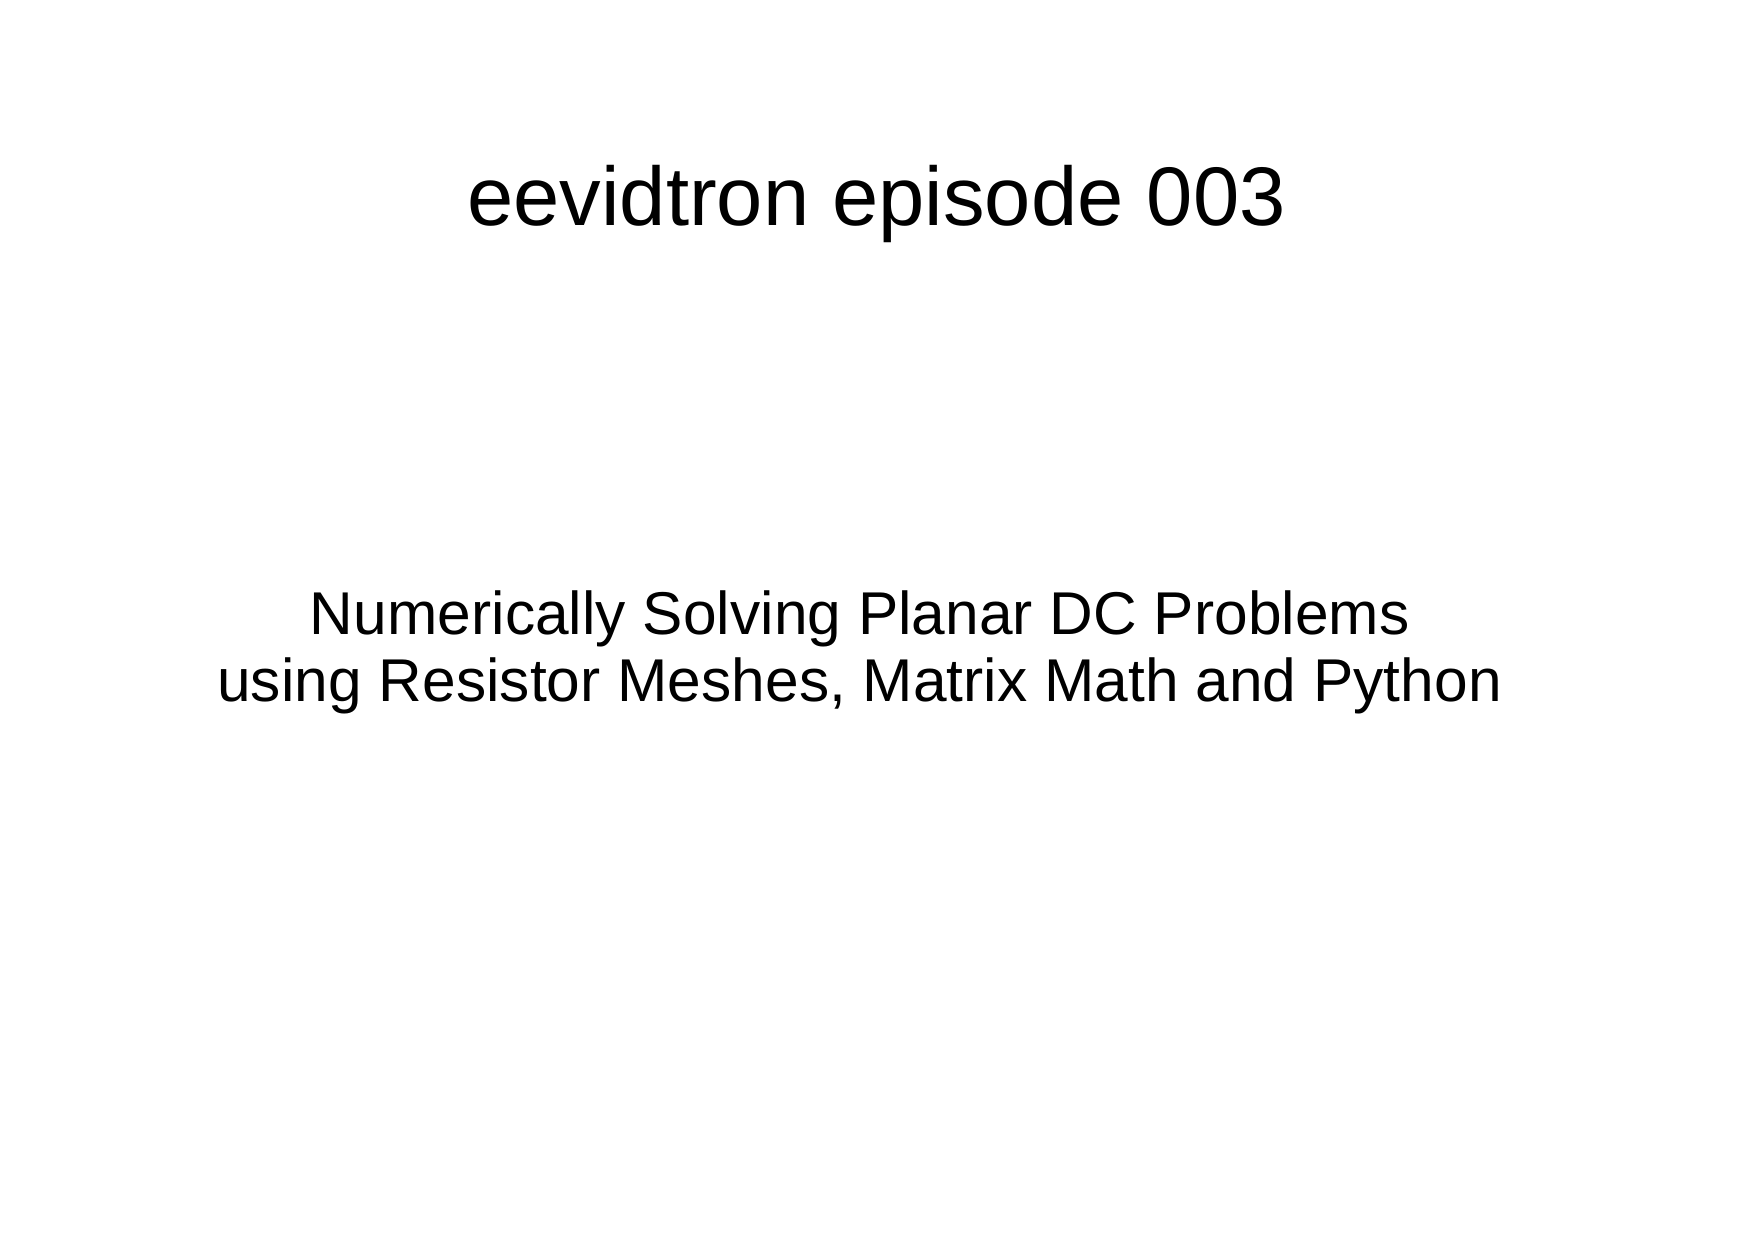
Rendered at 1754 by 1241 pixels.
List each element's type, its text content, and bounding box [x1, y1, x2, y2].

subtitle Numerically Solving Planar DC Problems using Resistor Meshes, Matrix Math and Python [140, 321, 1581, 973]
title eevidtron episode 003 [140, 103, 1614, 291]
